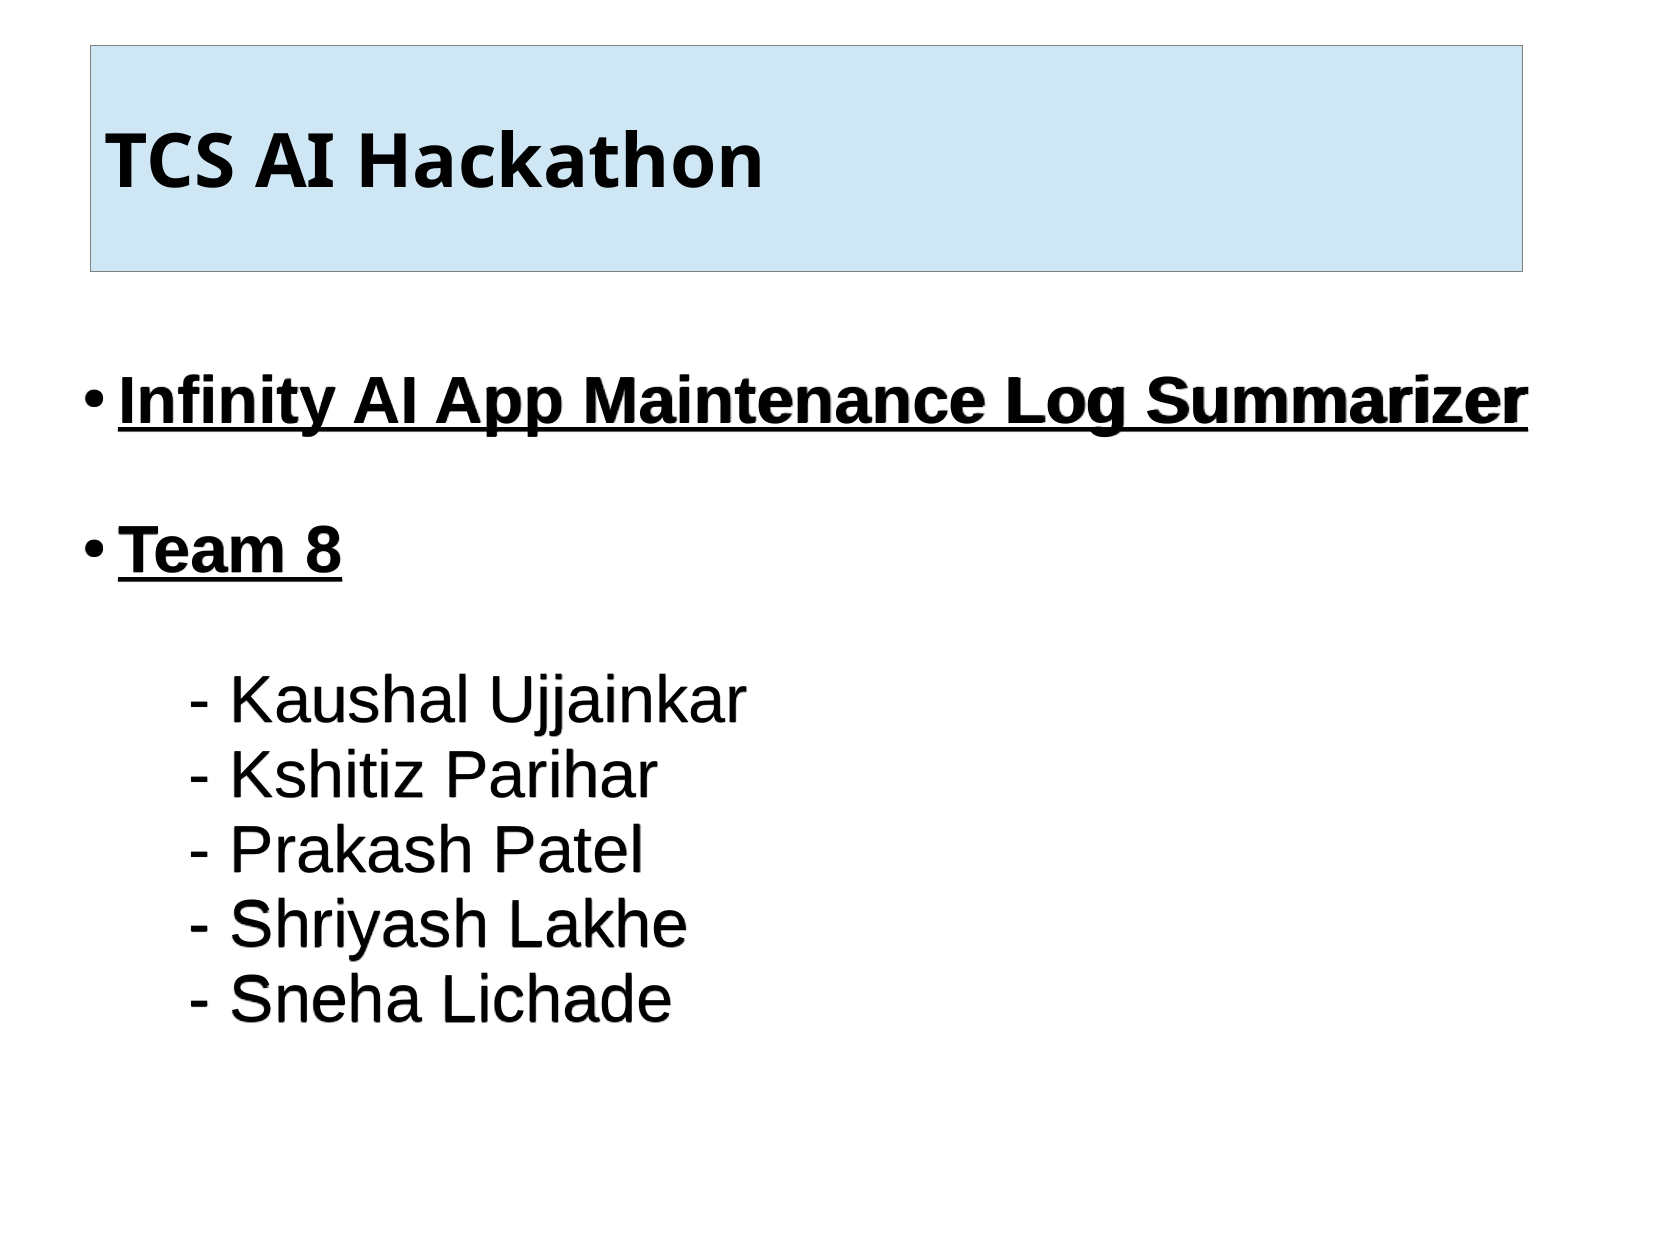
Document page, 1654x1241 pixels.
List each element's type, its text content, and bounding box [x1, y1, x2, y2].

subtitle Infinity AI App Maintenance Log Summarizer Team 8 - Kaushal Ujjainkar - Kshitiz Parihar - Prakash Patel - Shriyash Lakhe - Sneha Lichade [82, 290, 1571, 1109]
text_box TCS AI Hackathon [90, 45, 1523, 272]
